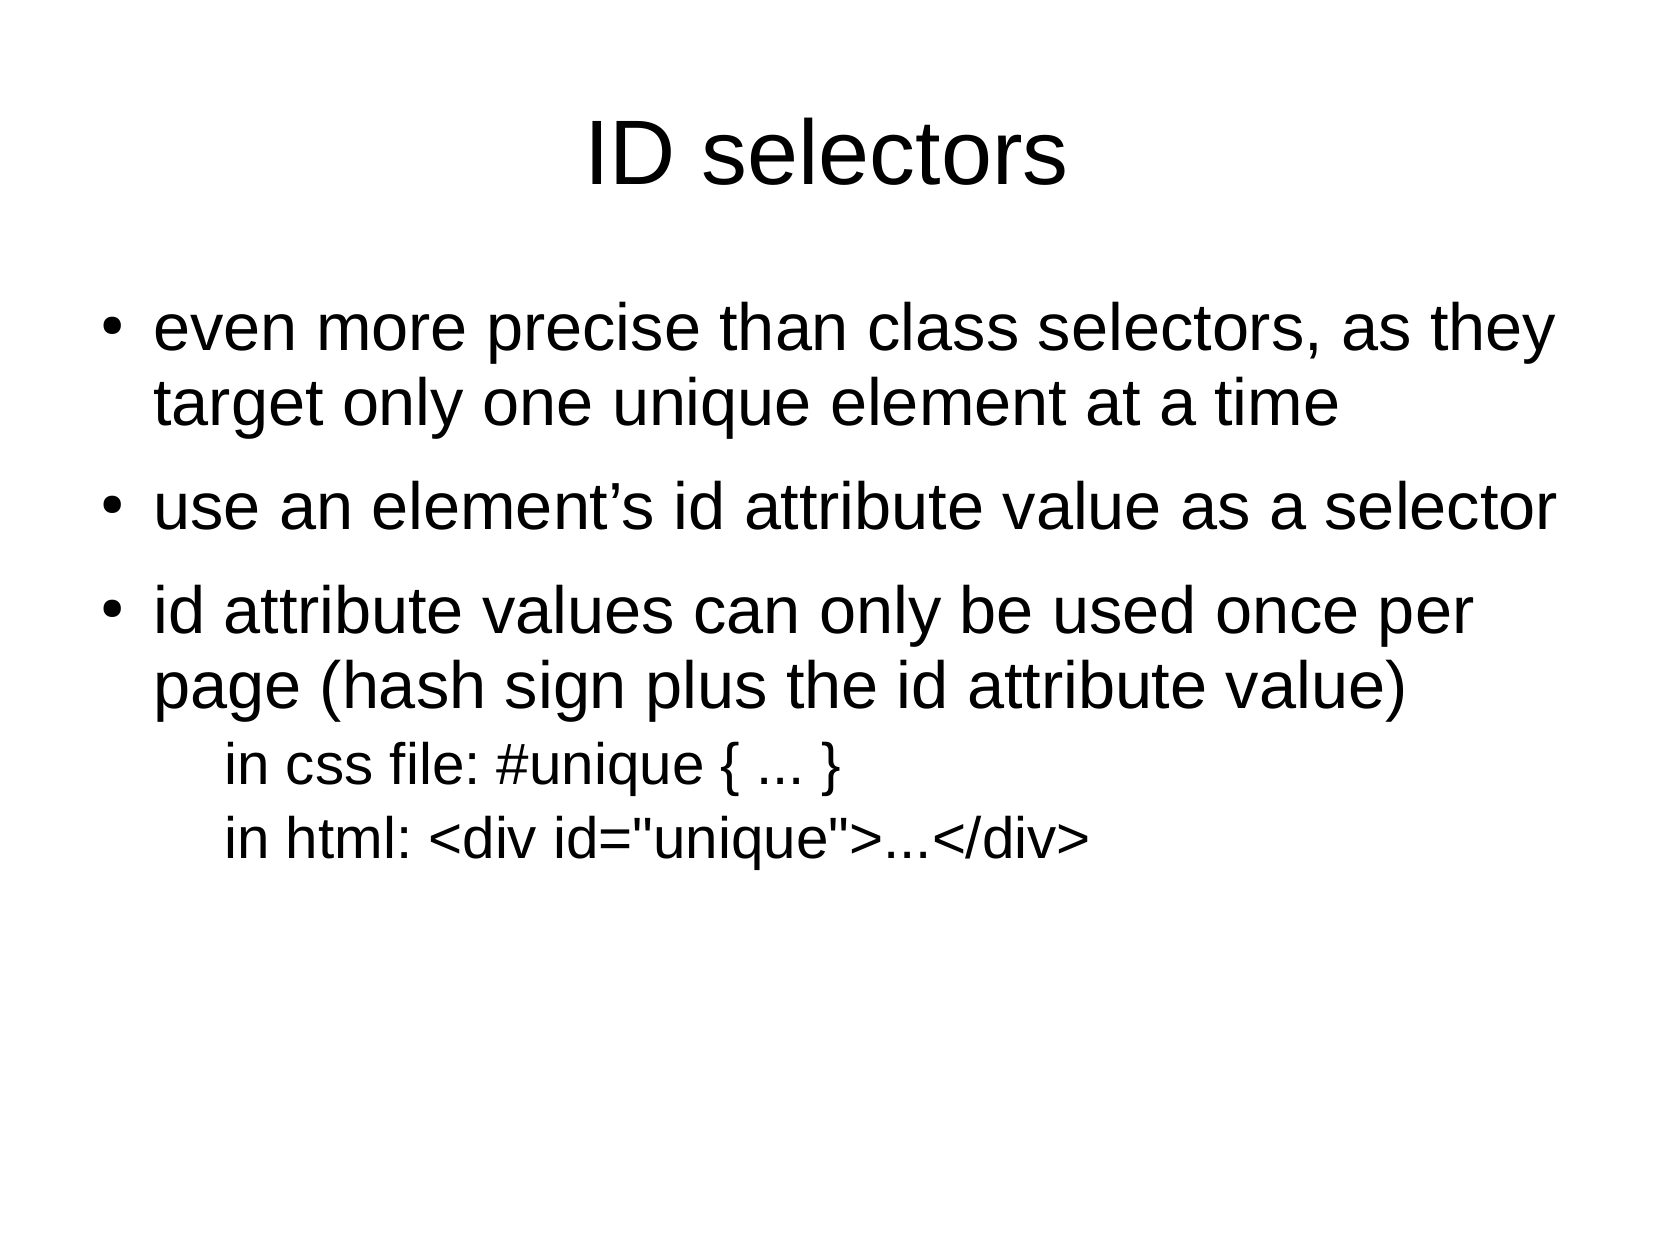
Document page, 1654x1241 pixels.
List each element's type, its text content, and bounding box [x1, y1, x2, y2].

list even more precise than class selectors, as they target only one unique element at a time use an element’s id attribute value as a selector id attribute values can only be used once per page (hash sign plus the id attribute value) in css file: #unique { ... } in html: <div id="unique">...</div> [82, 290, 1571, 1010]
title ID selectors [82, 49, 1571, 257]
